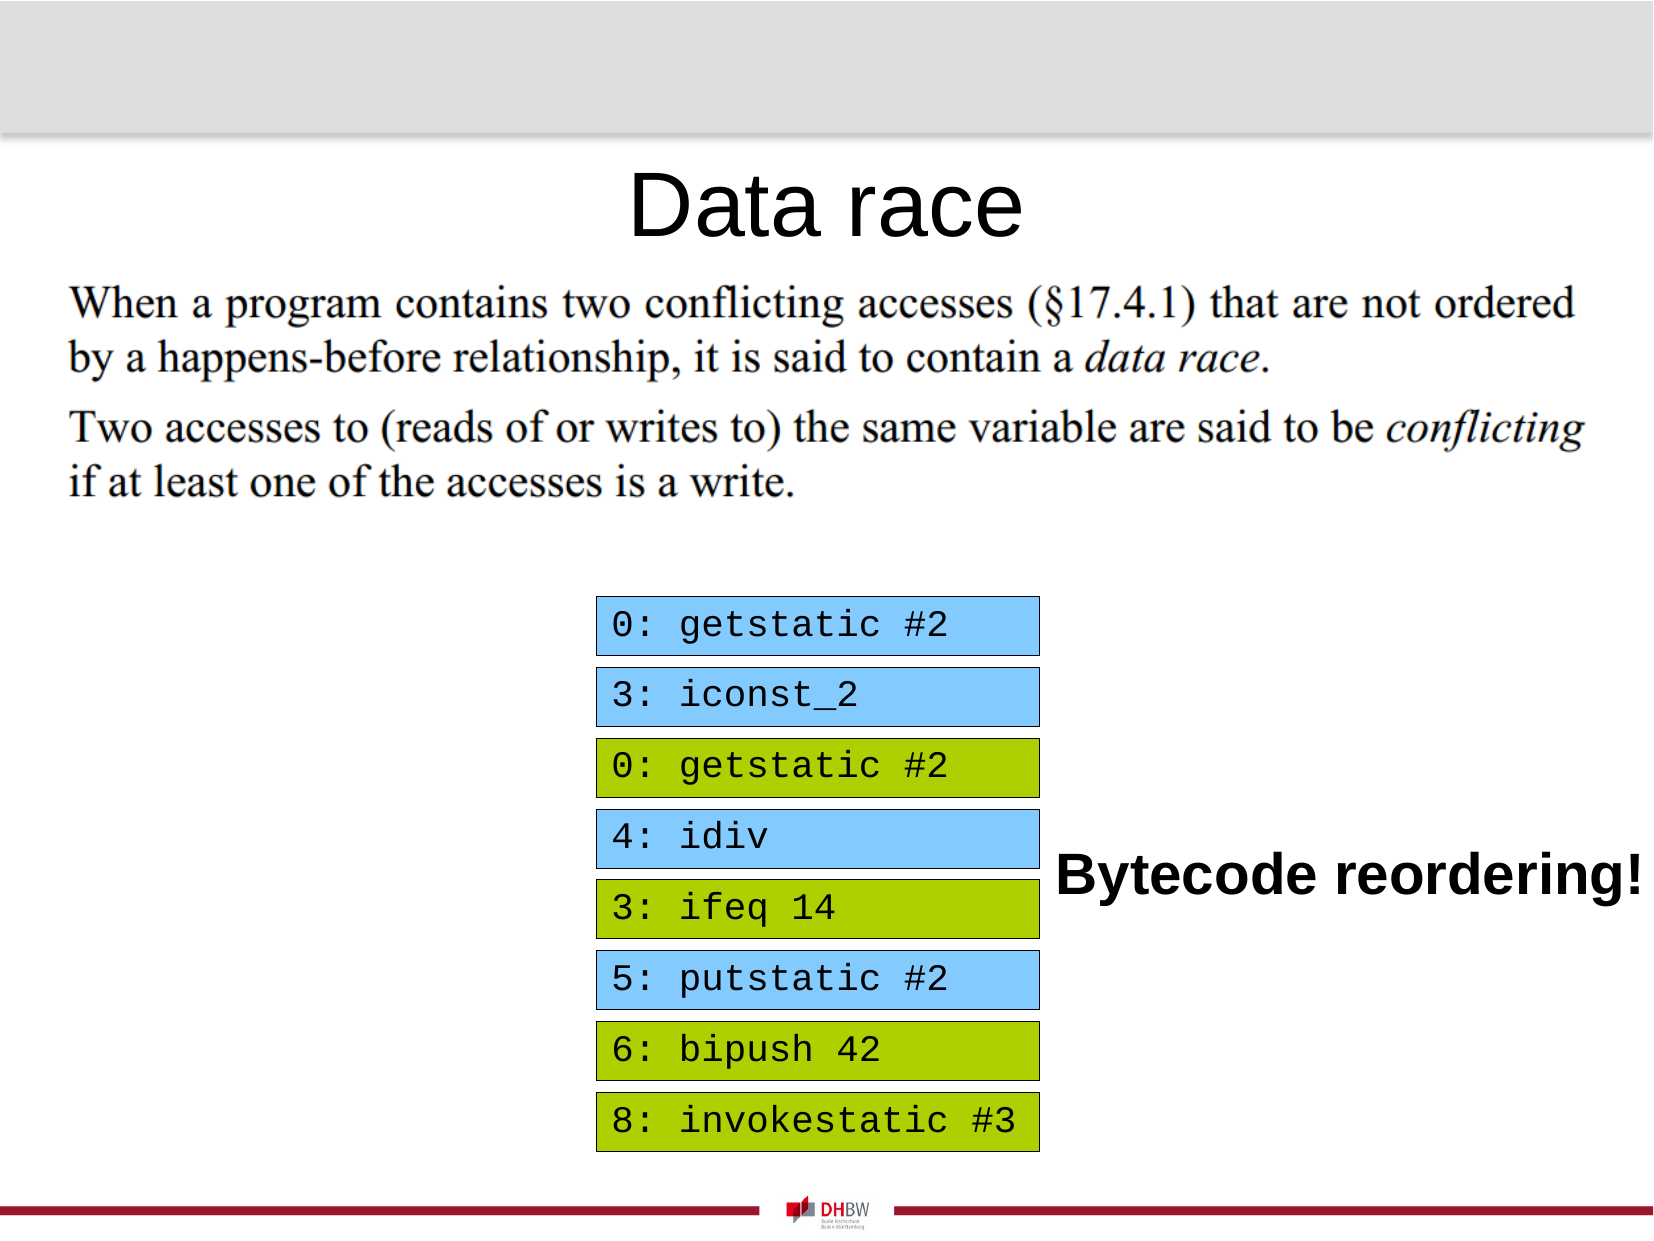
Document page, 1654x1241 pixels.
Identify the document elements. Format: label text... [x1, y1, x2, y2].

text_box 4: idiv [596, 809, 1040, 869]
text_box 3: ifeq 14 [596, 879, 1040, 939]
text_box 8: invokestatic #3 [596, 1092, 1040, 1152]
text_box Bytecode reordering! [1040, 834, 1654, 916]
text_box 5: putstatic #2 [596, 950, 1040, 1010]
text_box 0: getstatic #2 [596, 596, 1040, 656]
title Data race [82, 49, 1571, 257]
text_box 6: bipush 42 [596, 1021, 1040, 1081]
text_box 0: getstatic #2 [596, 738, 1040, 798]
text_box 3: iconst_2 [596, 667, 1040, 727]
picture [0, 1, 1654, 1237]
